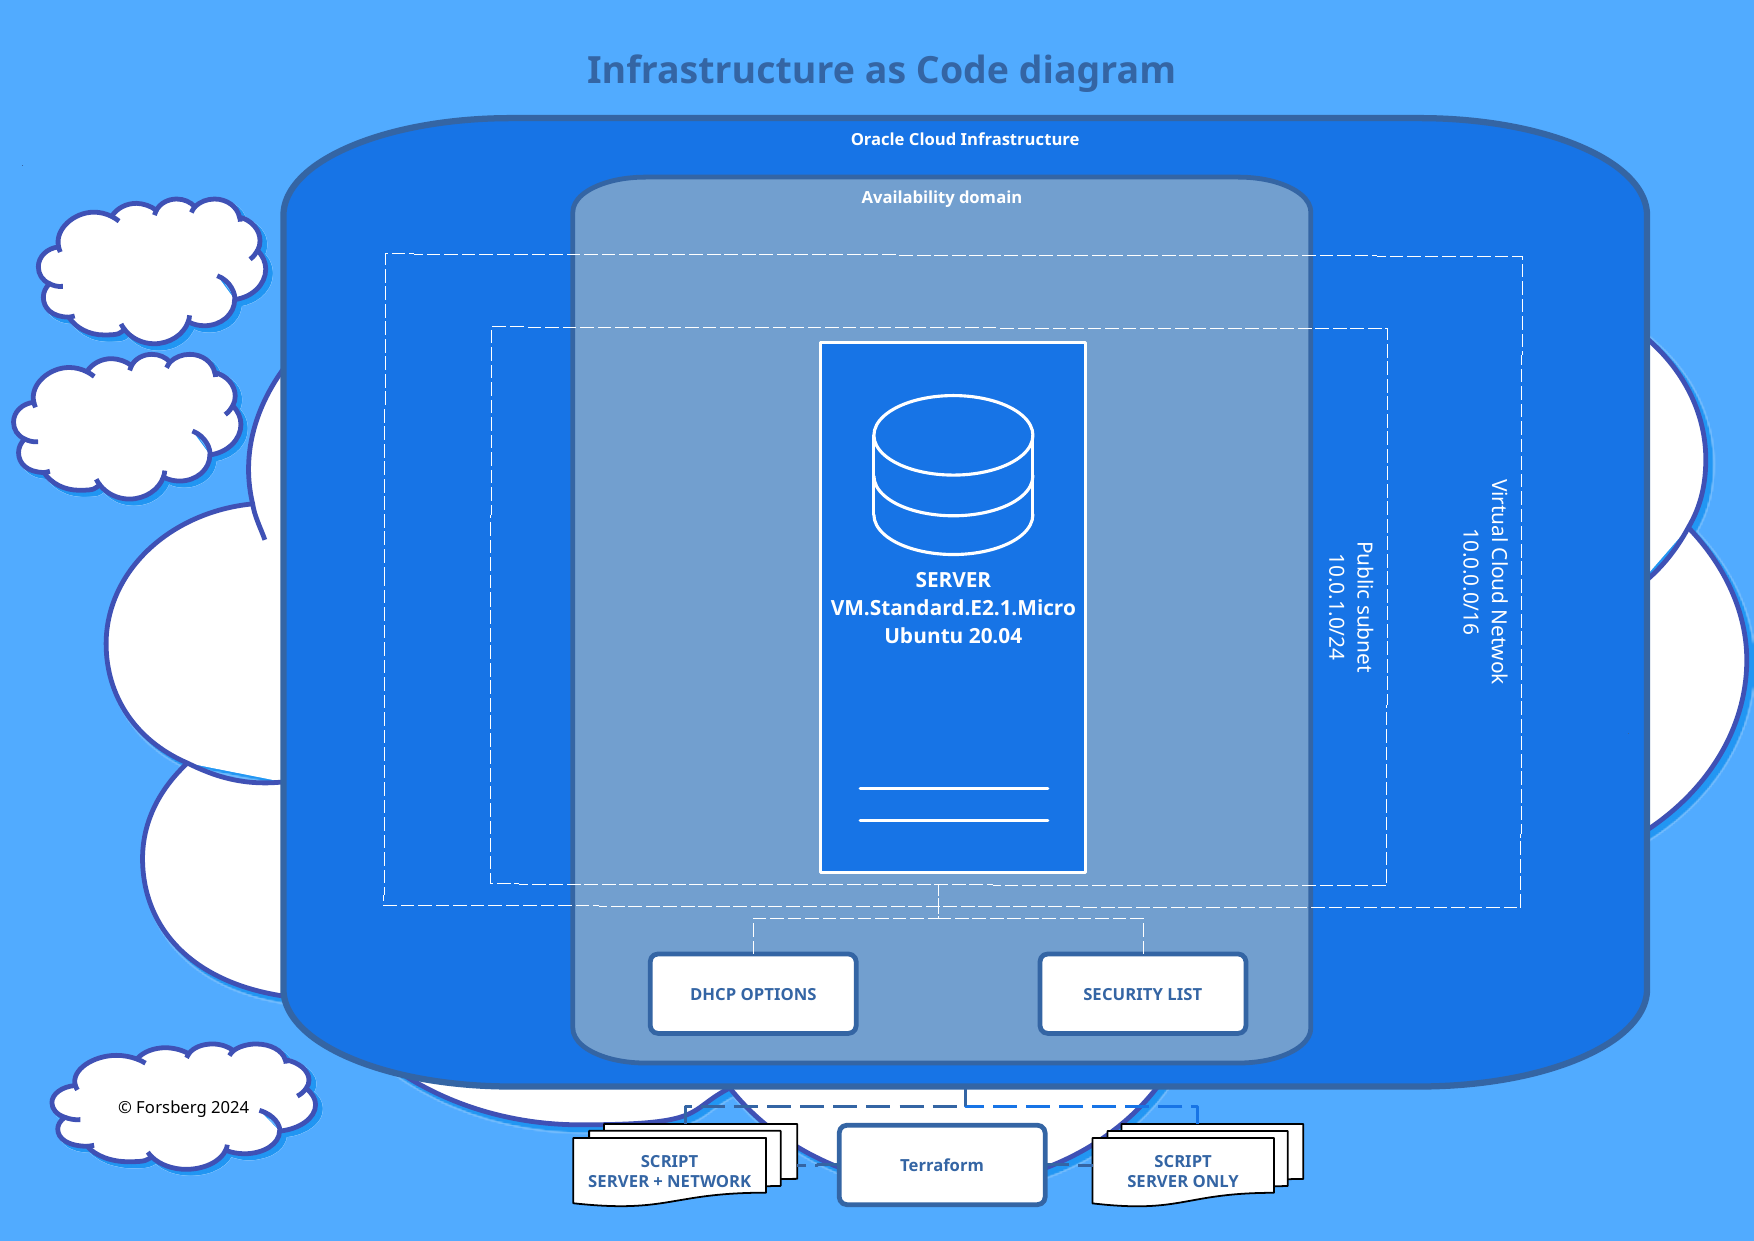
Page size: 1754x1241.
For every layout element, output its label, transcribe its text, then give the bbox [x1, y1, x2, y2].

text_box [0, 0, 1754, 1241]
text_box Infrastructure as Code diagram [543, 25, 1211, 113]
text_box SERVER VM.Standard.E2.1.Micro Ubuntu 20.04 [820, 342, 1086, 873]
text_box SCRIPT SERVER ONLY [1092, 1124, 1304, 1207]
text_box Oracle Cloud Infrastructure [283, 118, 1648, 1087]
text_box © Forsberg 2024 [51, 1043, 316, 1170]
text_box Availability domain [572, 177, 1311, 255]
text_box Availability domain [572, 906, 1311, 1064]
text_box DHCP OPTIONS [650, 953, 857, 1034]
text_box Terraform [839, 1125, 1046, 1205]
text_box Public subnet 10.0.1.0/24 [490, 326, 1388, 886]
text_box SCRIPT SERVER + NETWORK [573, 1123, 798, 1207]
text_box SECURITY LIST [1039, 953, 1247, 1034]
text_box Virtual Cloud Netwok 10.0.0.0/16 [383, 253, 1523, 908]
